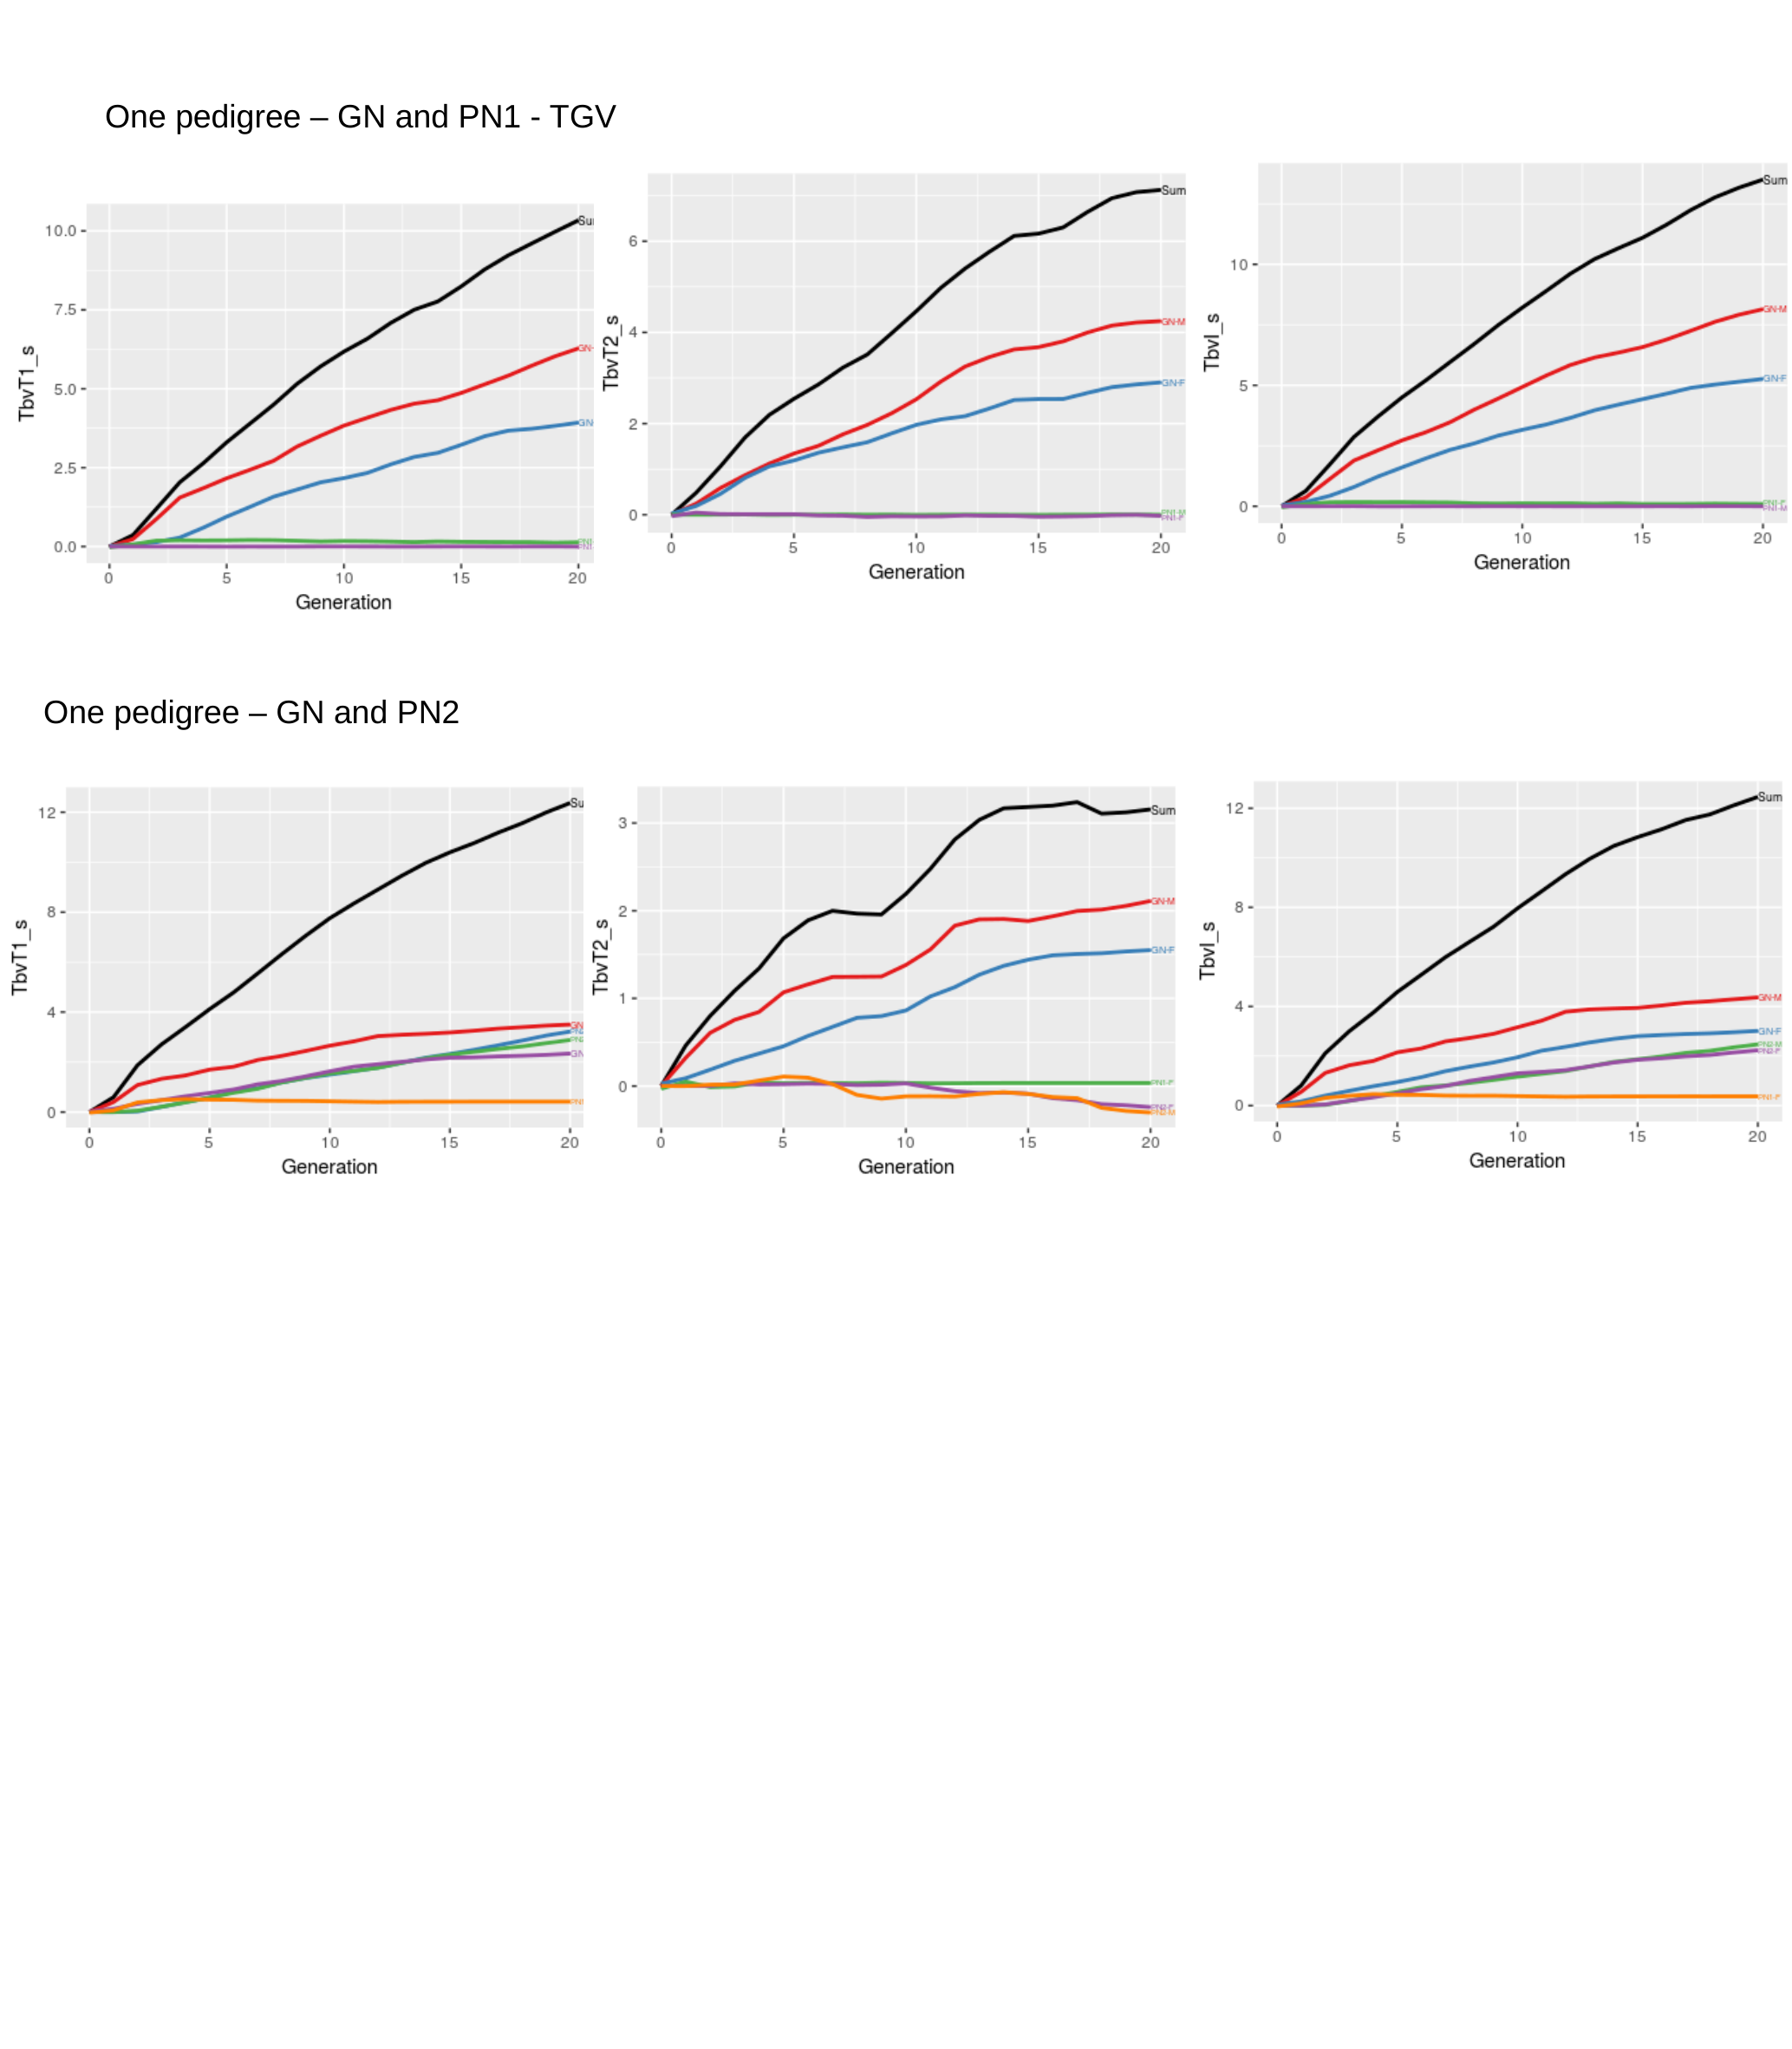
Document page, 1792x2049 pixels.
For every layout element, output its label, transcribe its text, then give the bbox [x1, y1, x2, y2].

picture [3, 777, 1185, 1189]
text_box One pedigree – GN and PN2 [30, 688, 1455, 738]
picture [10, 153, 1792, 624]
text_box One pedigree – GN and PN1 - TGV [92, 92, 1515, 142]
picture [1190, 772, 1792, 1183]
